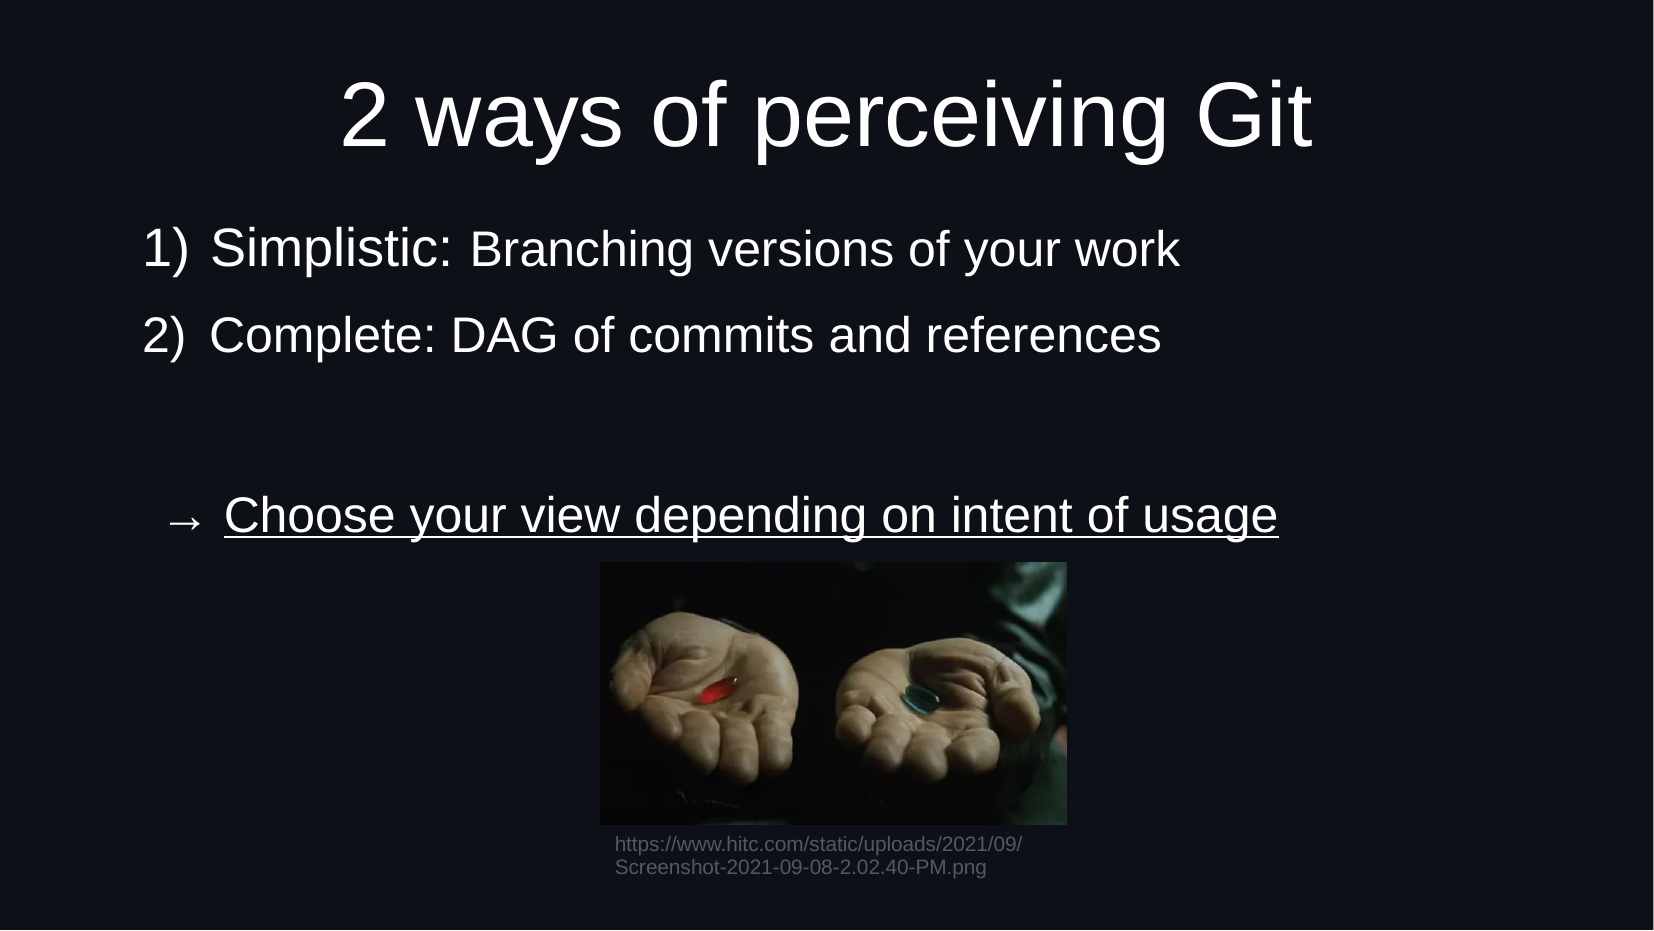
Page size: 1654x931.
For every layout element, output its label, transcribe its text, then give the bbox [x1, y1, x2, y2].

picture [600, 562, 1067, 826]
text_box https://www.hitc.com/static/uploads/2021/09/Screenshot-2021-09-08-2.02.40-PM.png [600, 825, 1088, 887]
title 2 ways of perceiving Git [82, 37, 1571, 193]
list Simplistic: Branching versions of your work Complete: DAG of commits and references → Choose your view depending on intent of usage [124, 217, 1613, 758]
